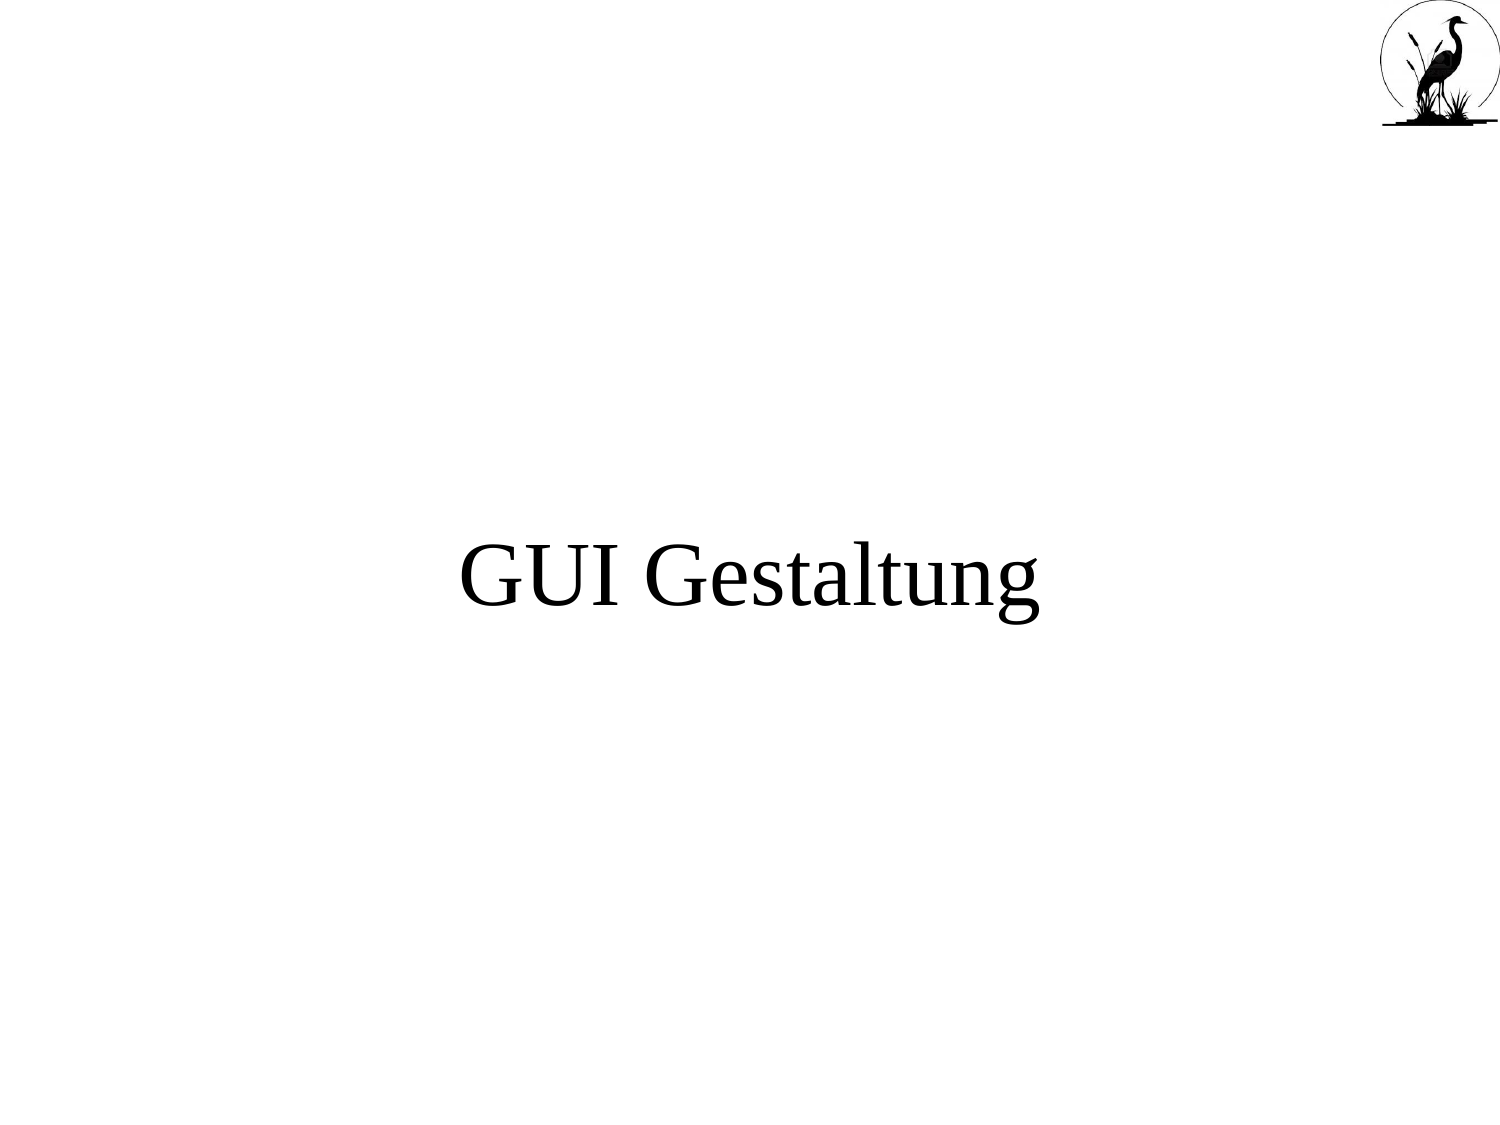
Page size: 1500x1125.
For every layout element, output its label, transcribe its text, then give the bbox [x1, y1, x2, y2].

title GUI Gestaltung [112, 474, 1388, 663]
picture [1380, 0, 1500, 126]
